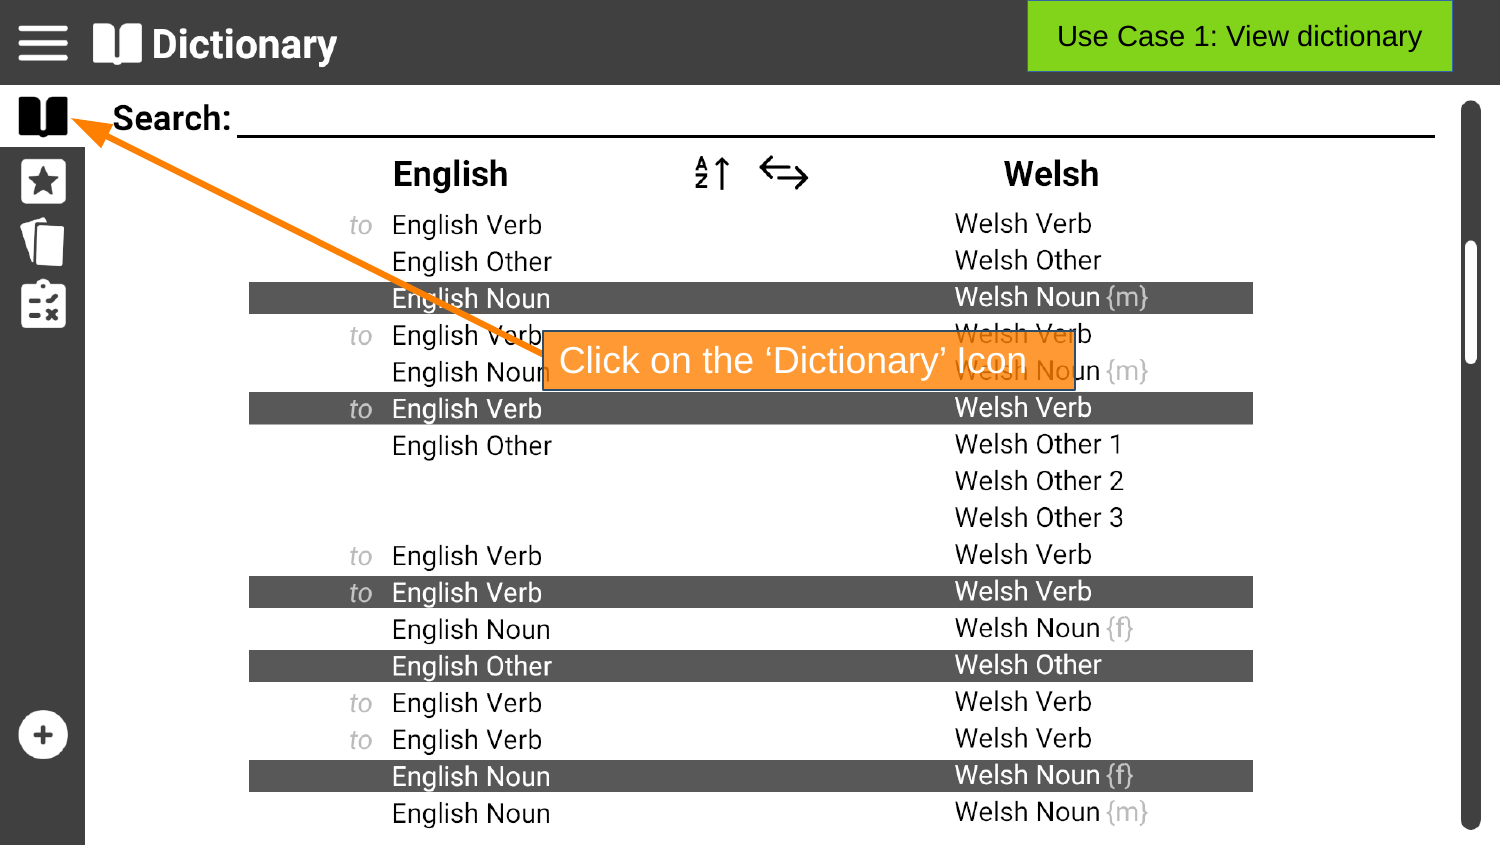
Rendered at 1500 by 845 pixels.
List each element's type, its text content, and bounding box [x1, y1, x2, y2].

text_box Click on the ‘Dictionary’ Icon [543, 330, 1075, 390]
picture [0, 0, 1500, 845]
text_box Use Case 1: View dictionary [1027, 0, 1453, 72]
